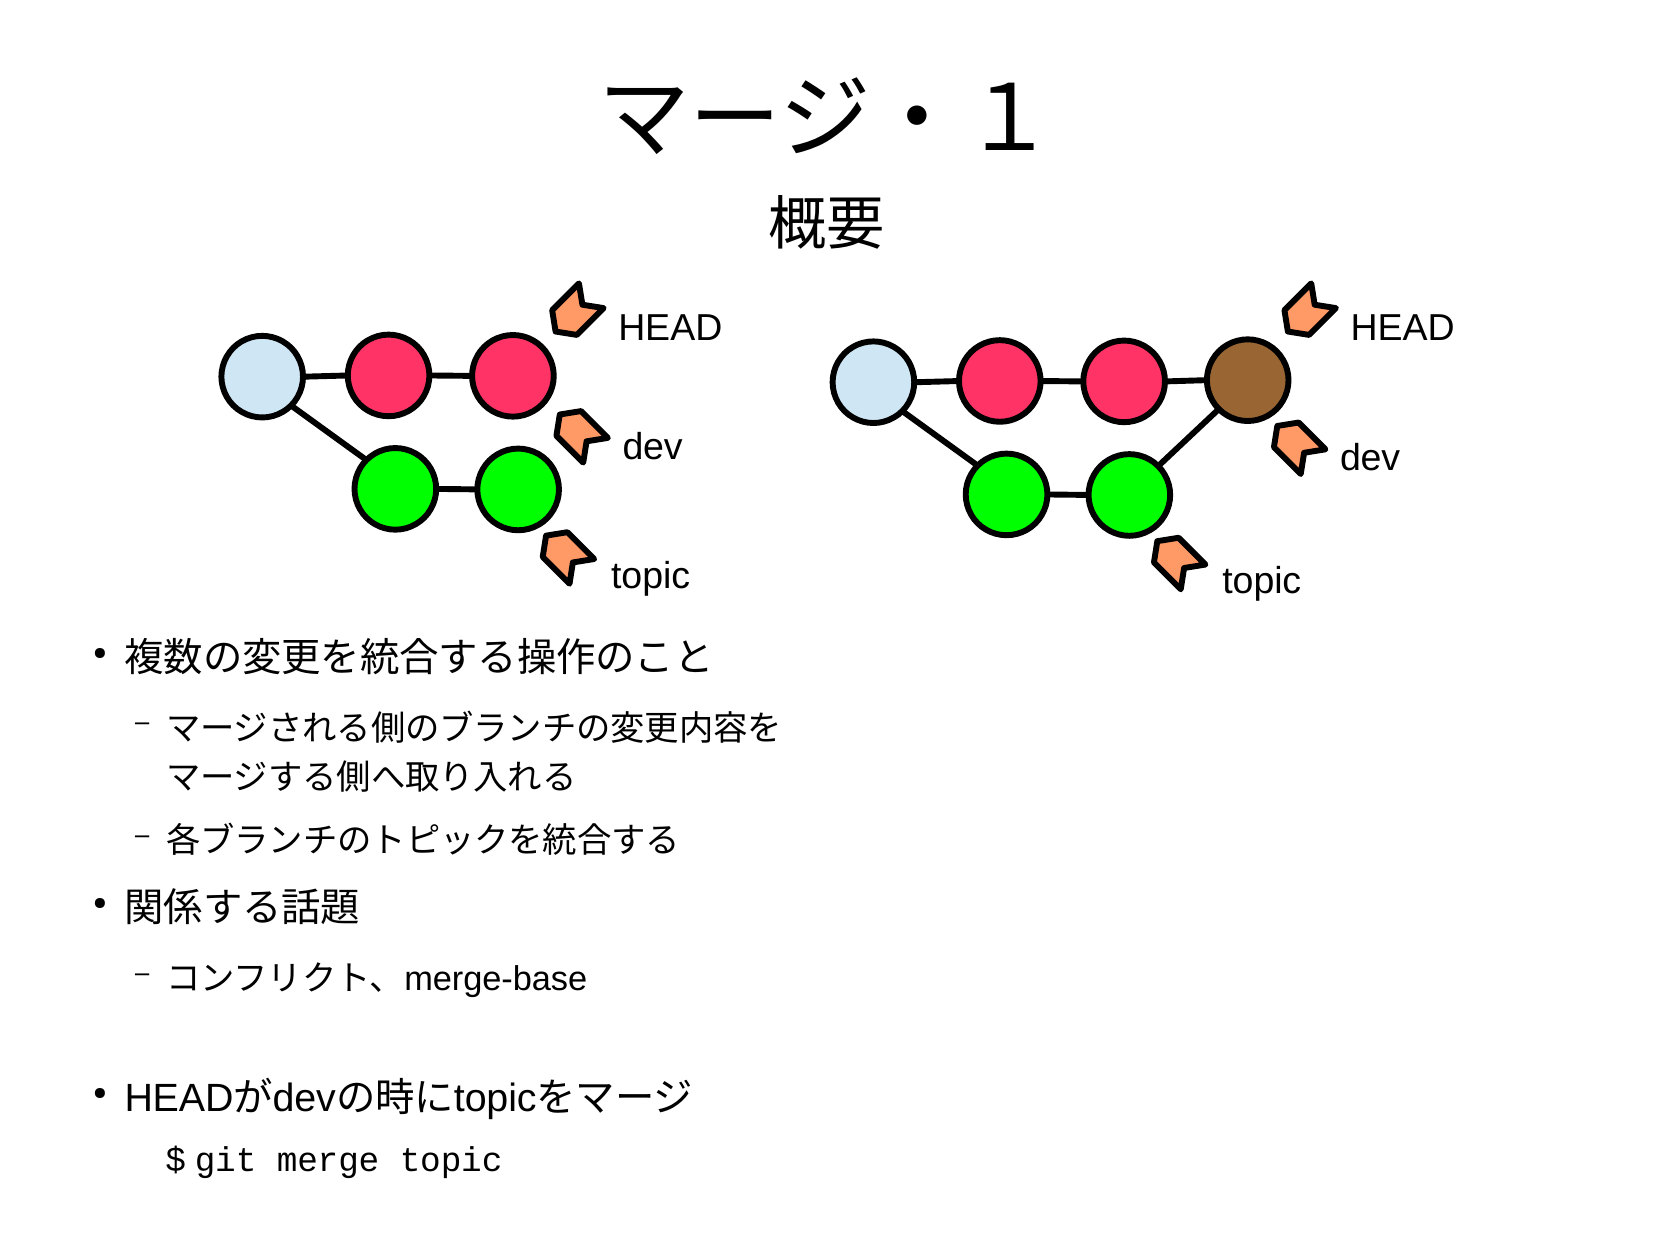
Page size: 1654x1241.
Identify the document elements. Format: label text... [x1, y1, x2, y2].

text_box [1153, 537, 1206, 590]
text_box [221, 335, 303, 418]
text_box topic [596, 547, 705, 604]
text_box [832, 341, 915, 424]
text_box [472, 335, 554, 417]
text_box [1083, 340, 1165, 423]
title マージ・１ 概要 [82, 49, 1571, 257]
text_box [1207, 339, 1289, 422]
text_box [1088, 454, 1171, 536]
list 複数の変更を統合する操作のこと マージされる側のブランチの変更内容を マージする側へ取り入れる 各ブランチのトピックを統合する 関係する話題 コンフリクト、merge-base HEADがdevの時にtopicをマージ $ git merge topic [82, 625, 1538, 1188]
text_box [477, 448, 559, 531]
text_box [354, 448, 436, 530]
text_box dev [1325, 429, 1416, 487]
text_box dev [607, 417, 698, 475]
text_box [348, 334, 430, 417]
text_box [959, 340, 1041, 422]
text_box [556, 411, 607, 463]
text_box HEAD [1335, 299, 1477, 356]
text_box [1273, 422, 1325, 475]
text_box [542, 532, 595, 584]
text_box [552, 283, 603, 335]
text_box [1284, 283, 1335, 335]
text_box HEAD [603, 299, 745, 356]
text_box topic [1207, 552, 1317, 610]
text_box [965, 453, 1048, 536]
